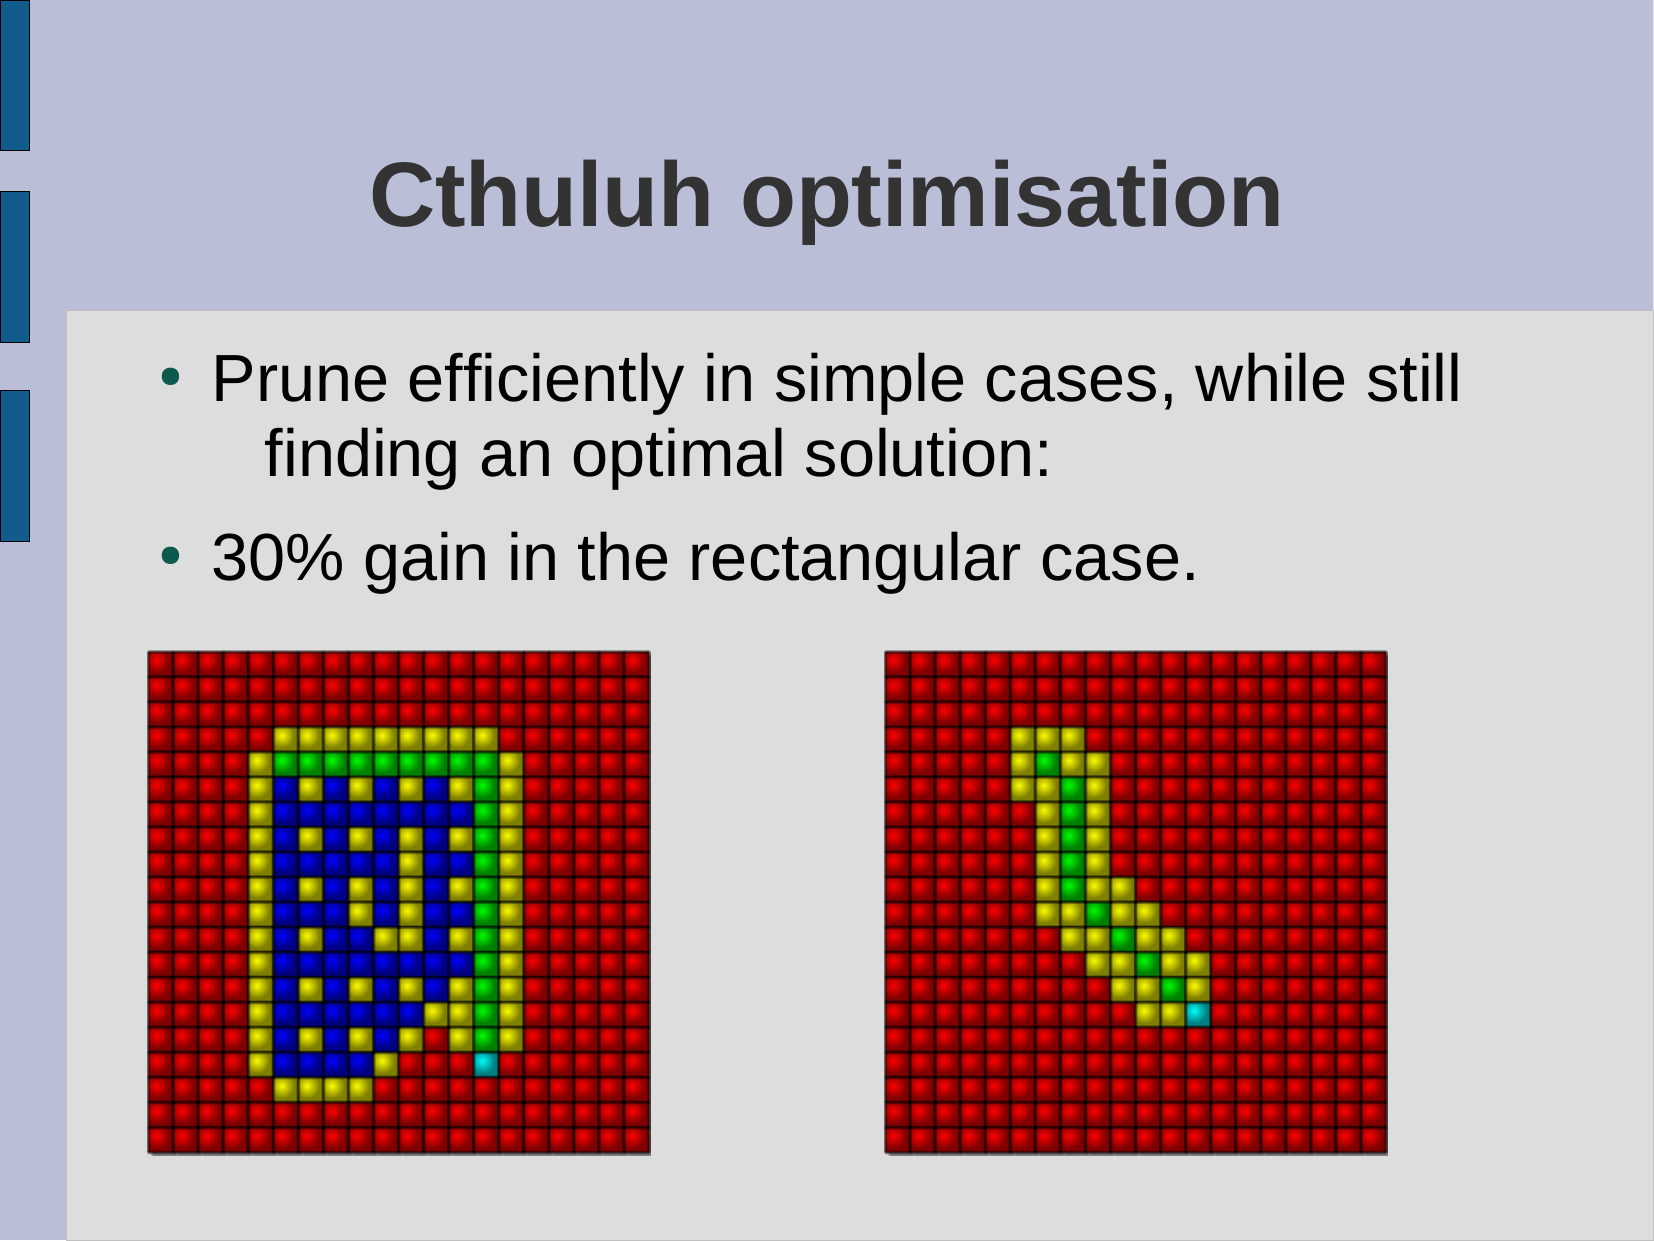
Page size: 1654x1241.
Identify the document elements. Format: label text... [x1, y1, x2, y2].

picture [884, 649, 1388, 1156]
title Cthuluh optimisation [121, 91, 1534, 299]
picture [147, 649, 651, 1156]
list Prune efficiently in simple cases, while still finding an optimal solution: 30% gain in the rectangular case. [123, 340, 1536, 1123]
